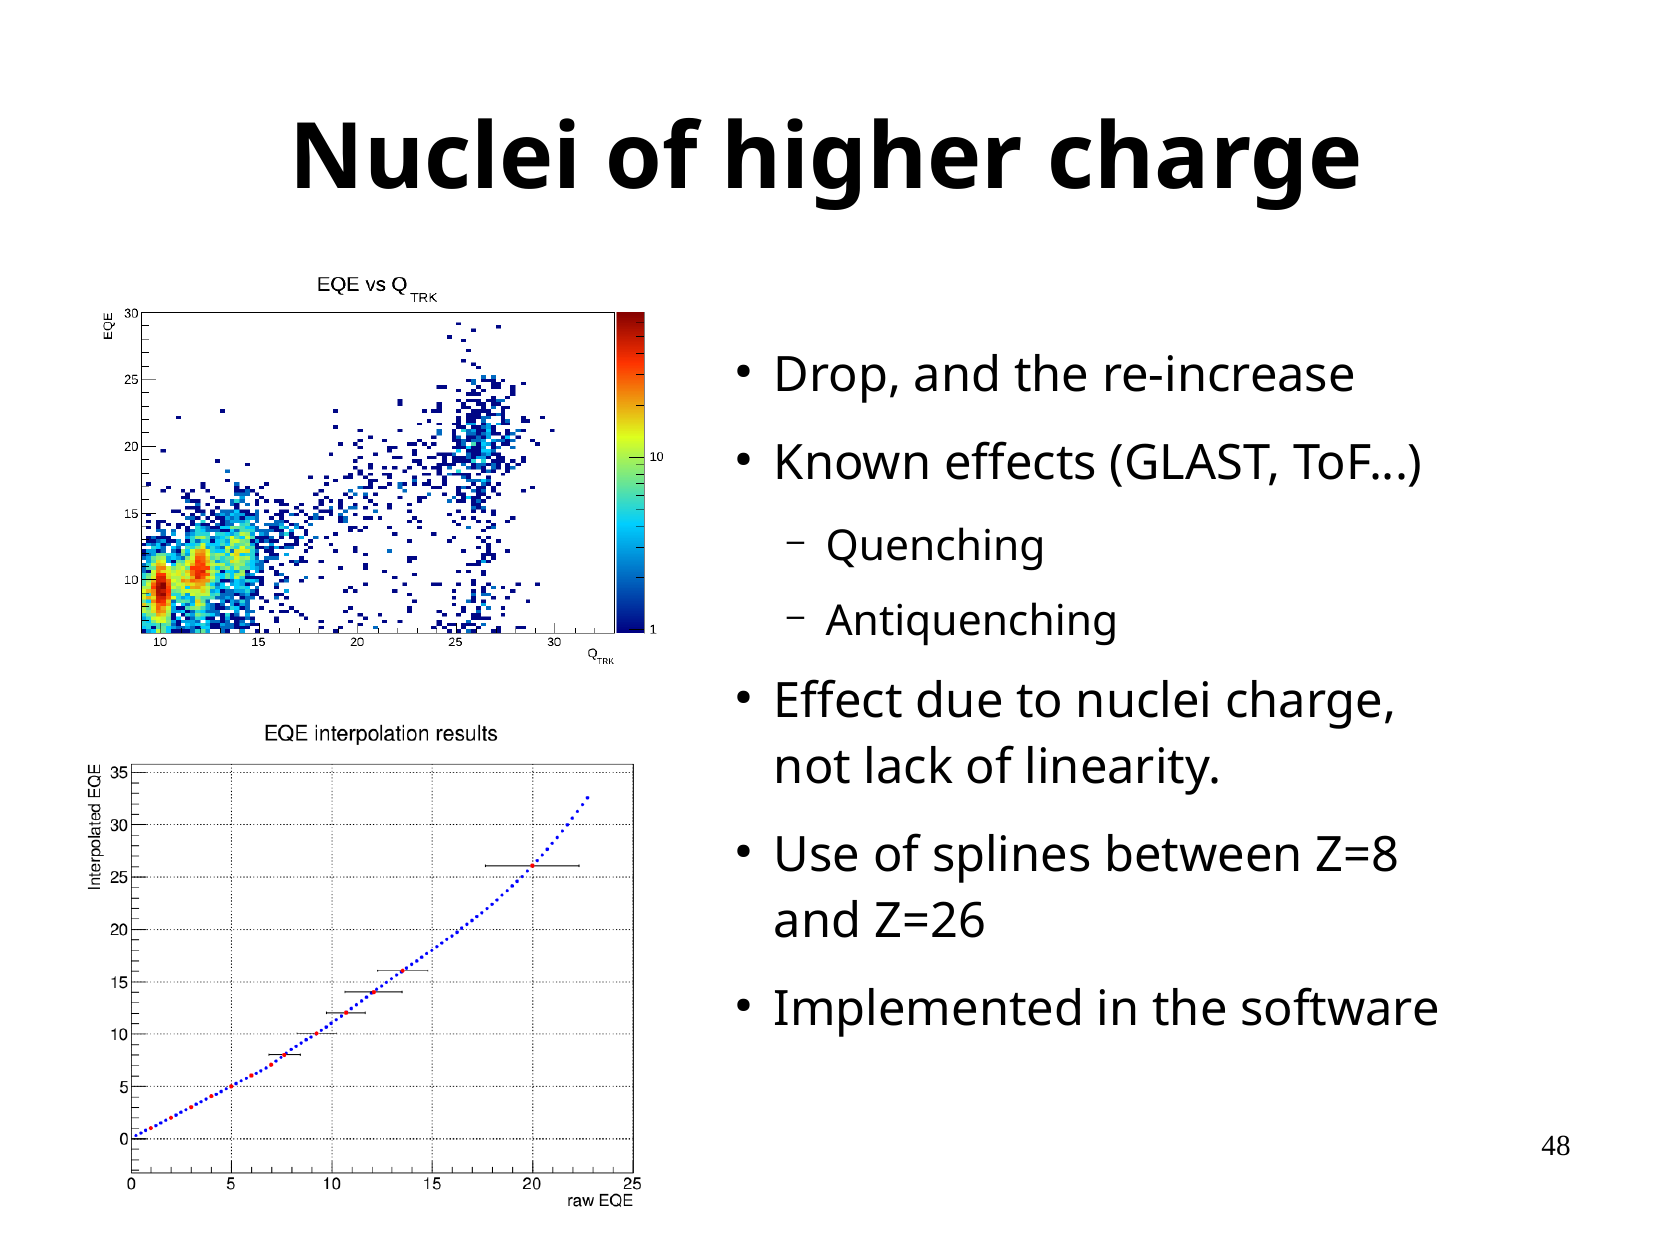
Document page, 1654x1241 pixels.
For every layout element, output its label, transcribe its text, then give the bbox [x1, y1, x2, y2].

title Nuclei of higher charge [82, 49, 1571, 257]
list Drop, and the re-increase Known effects (GLAST, ToF...) Quenching Antiquenching Effect due to nuclei charge, not lack of linearity. Use of splines between Z=8 and Z=26 Implemented in the software [722, 339, 1478, 1059]
picture [82, 272, 673, 673]
picture [68, 713, 696, 1224]
